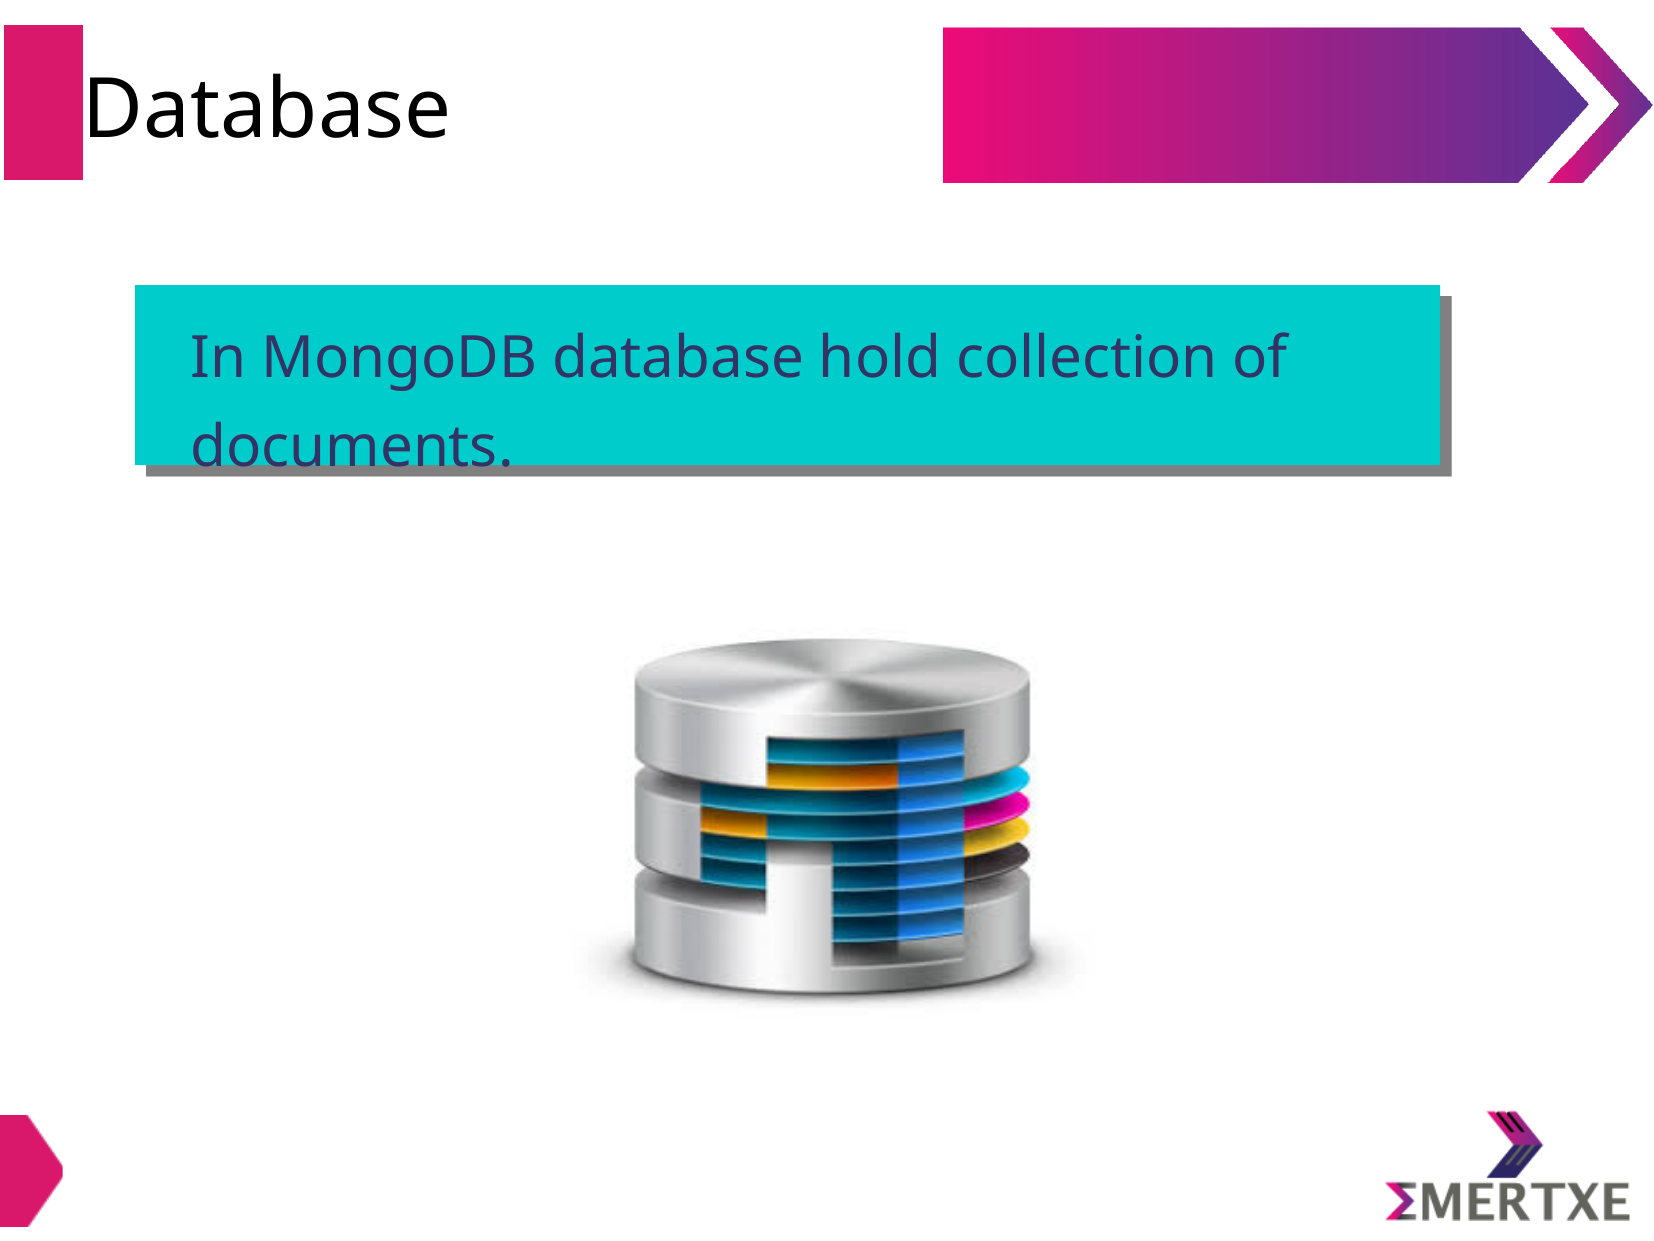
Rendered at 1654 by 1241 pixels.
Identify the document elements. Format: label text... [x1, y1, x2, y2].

text_box [135, 285, 1441, 315]
picture [1385, 1107, 1631, 1221]
title Database [82, 2, 1571, 210]
picture [570, 614, 1096, 1021]
list In MongoDB database hold collection of documents. [120, 315, 1609, 1036]
picture [1571, 27, 1653, 183]
